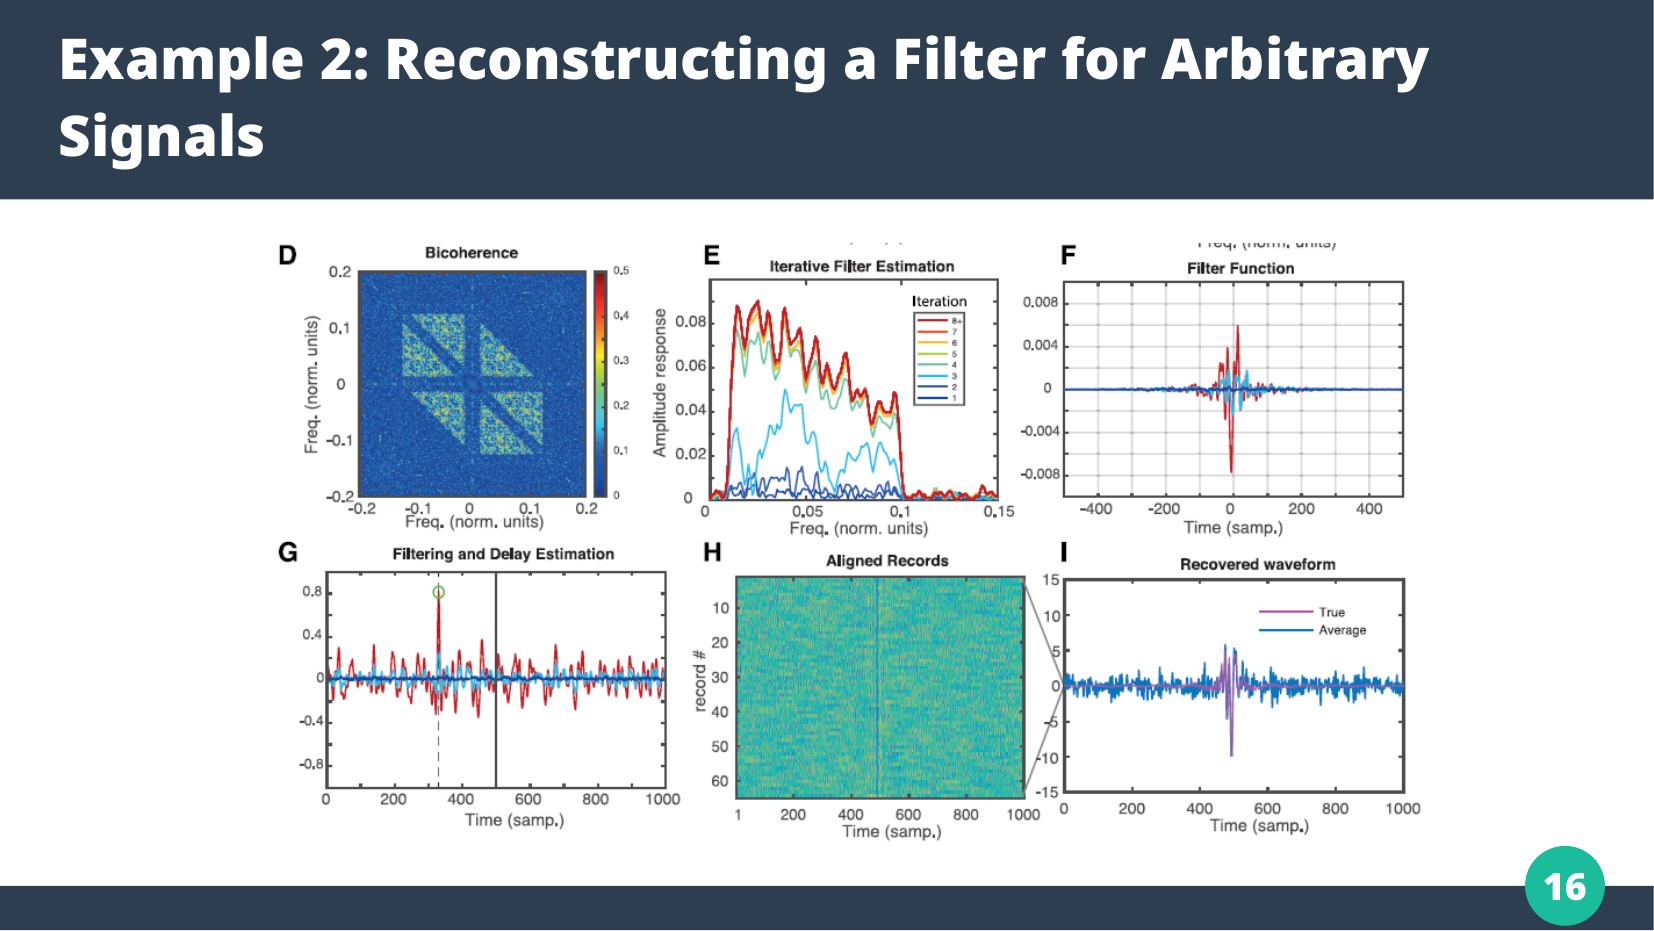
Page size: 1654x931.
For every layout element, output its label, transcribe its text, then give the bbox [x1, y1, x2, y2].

title Example 2: Reconstructing a Filter for Arbitrary Signals [59, 37, 1595, 155]
picture [251, 243, 1438, 852]
